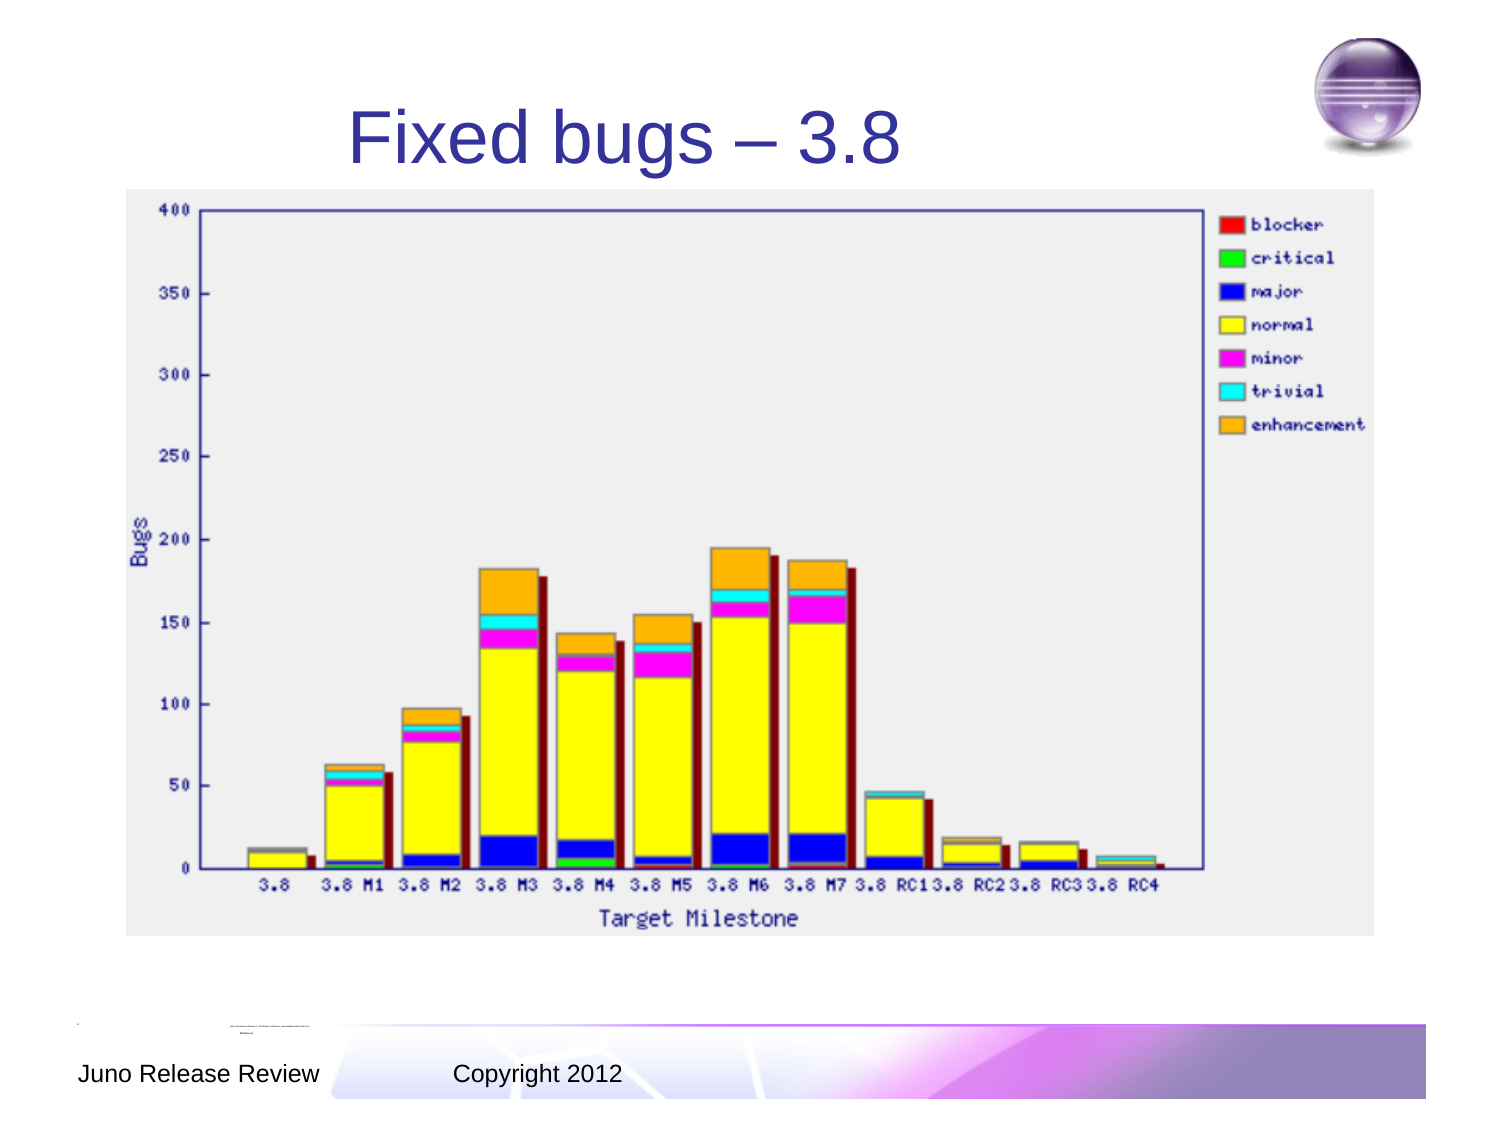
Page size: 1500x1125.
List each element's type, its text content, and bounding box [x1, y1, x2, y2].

title Fixed bugs – 3.8 [74, 45, 1176, 233]
picture [1307, 37, 1426, 157]
picture [225, 1024, 1426, 1099]
picture [126, 189, 1374, 936]
